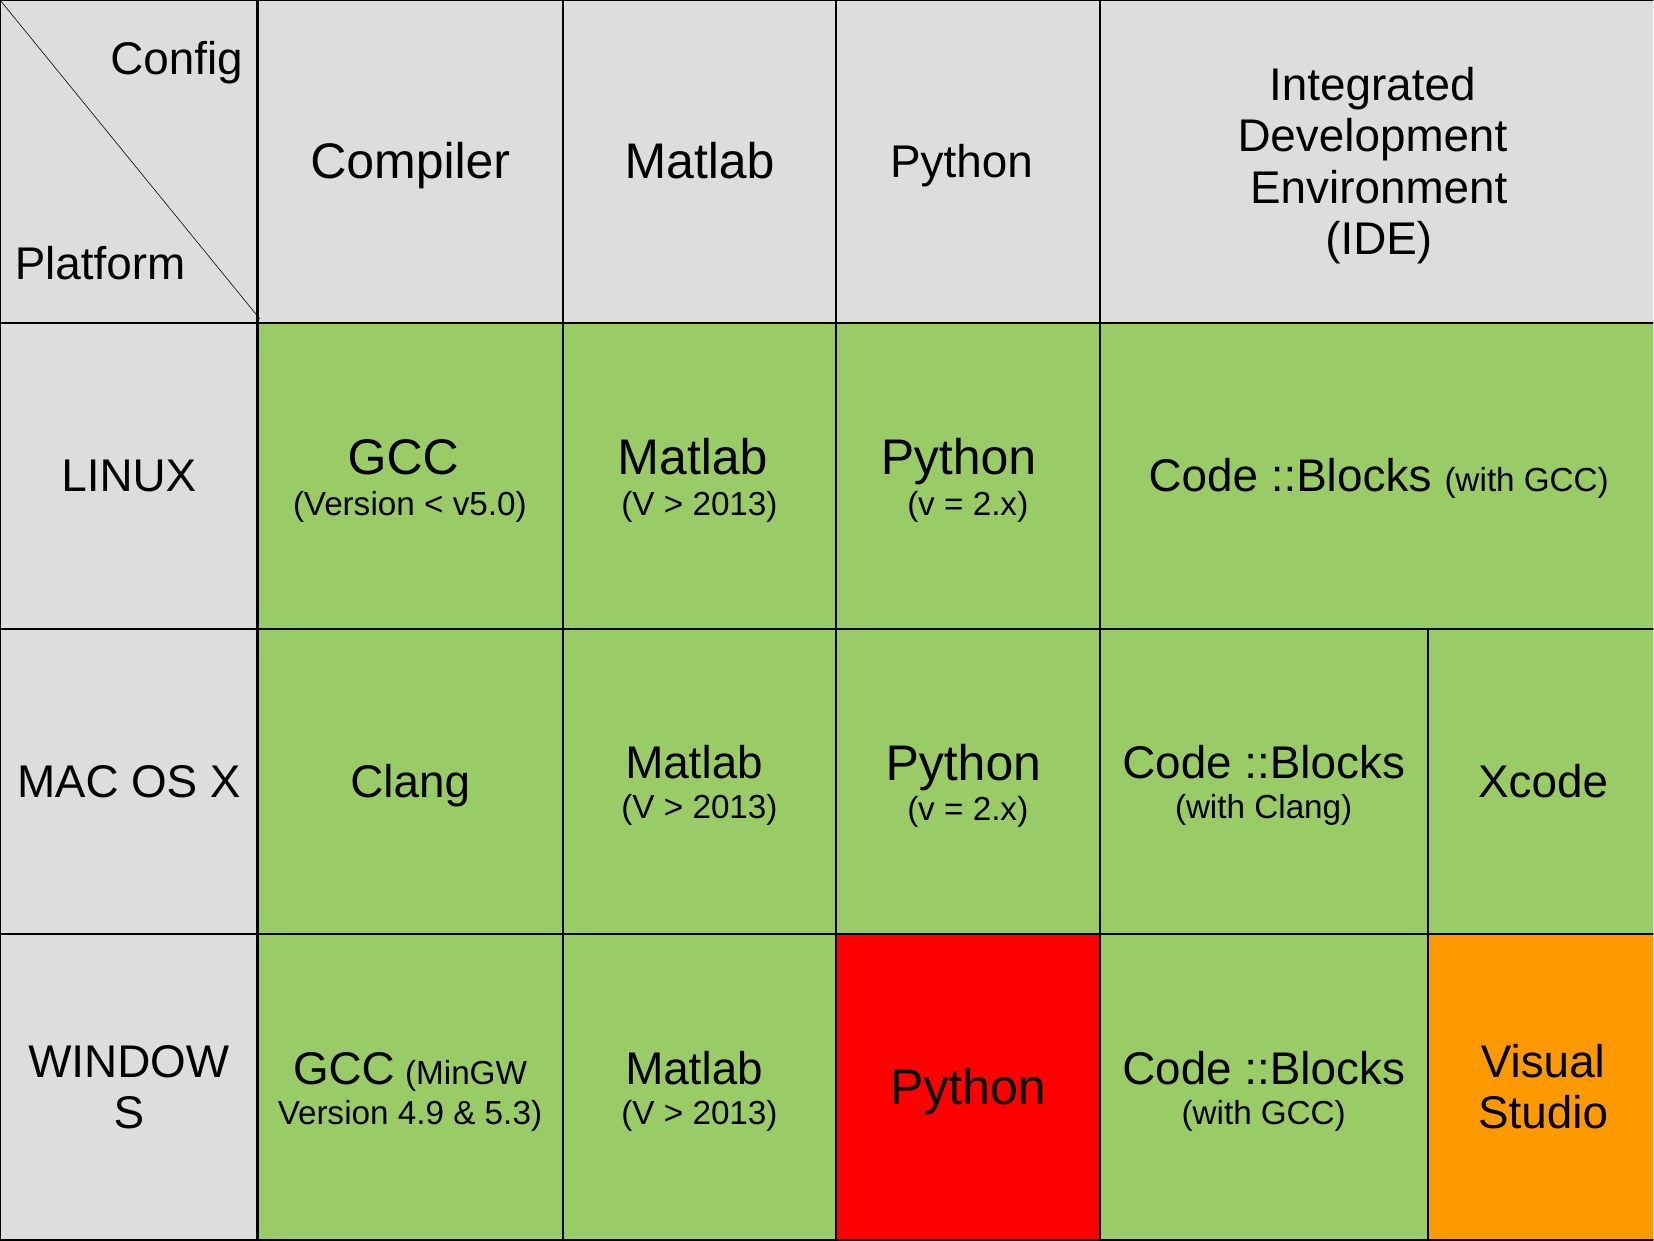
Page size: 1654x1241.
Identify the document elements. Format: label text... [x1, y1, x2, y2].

table_header Python [837, 1, 1099, 322]
table_header Integrated Development Environment (IDE) [1101, 1, 1654, 322]
table_cell Xcode [1429, 630, 1654, 933]
table_cell LINUX [1, 324, 256, 628]
table_cell Code ::Blocks (with GCC) [1101, 324, 1654, 628]
table_header Config Platform [3, 1, 256, 312]
table_cell Visual Studio [1429, 935, 1654, 1239]
table_header Compiler [259, 1, 562, 322]
table_cell GCC (Version < v5.0) [259, 324, 562, 628]
table_cell Python (v = 2.x) [837, 630, 1099, 933]
table_header Config Platform [1, 3, 256, 322]
table_cell Code ::Blocks (with Clang) [1101, 630, 1427, 933]
table_cell Code ::Blocks (with GCC) [1101, 935, 1427, 1239]
table_cell Matlab (V > 2013) [564, 630, 835, 933]
table_cell WINDOWS [1, 935, 256, 1239]
table_cell Matlab (V > 2013) [564, 324, 835, 628]
table_cell Clang [259, 630, 562, 933]
table_cell GCC (MinGW Version 4.9 & 5.3) [259, 935, 562, 1239]
table_cell MAC OS X [1, 630, 256, 933]
table_cell Matlab (V > 2013) [564, 935, 835, 1239]
table_header Matlab [564, 1, 835, 322]
table_cell Python (v = 2.x) [837, 324, 1099, 628]
table_cell Python [837, 935, 1099, 1239]
